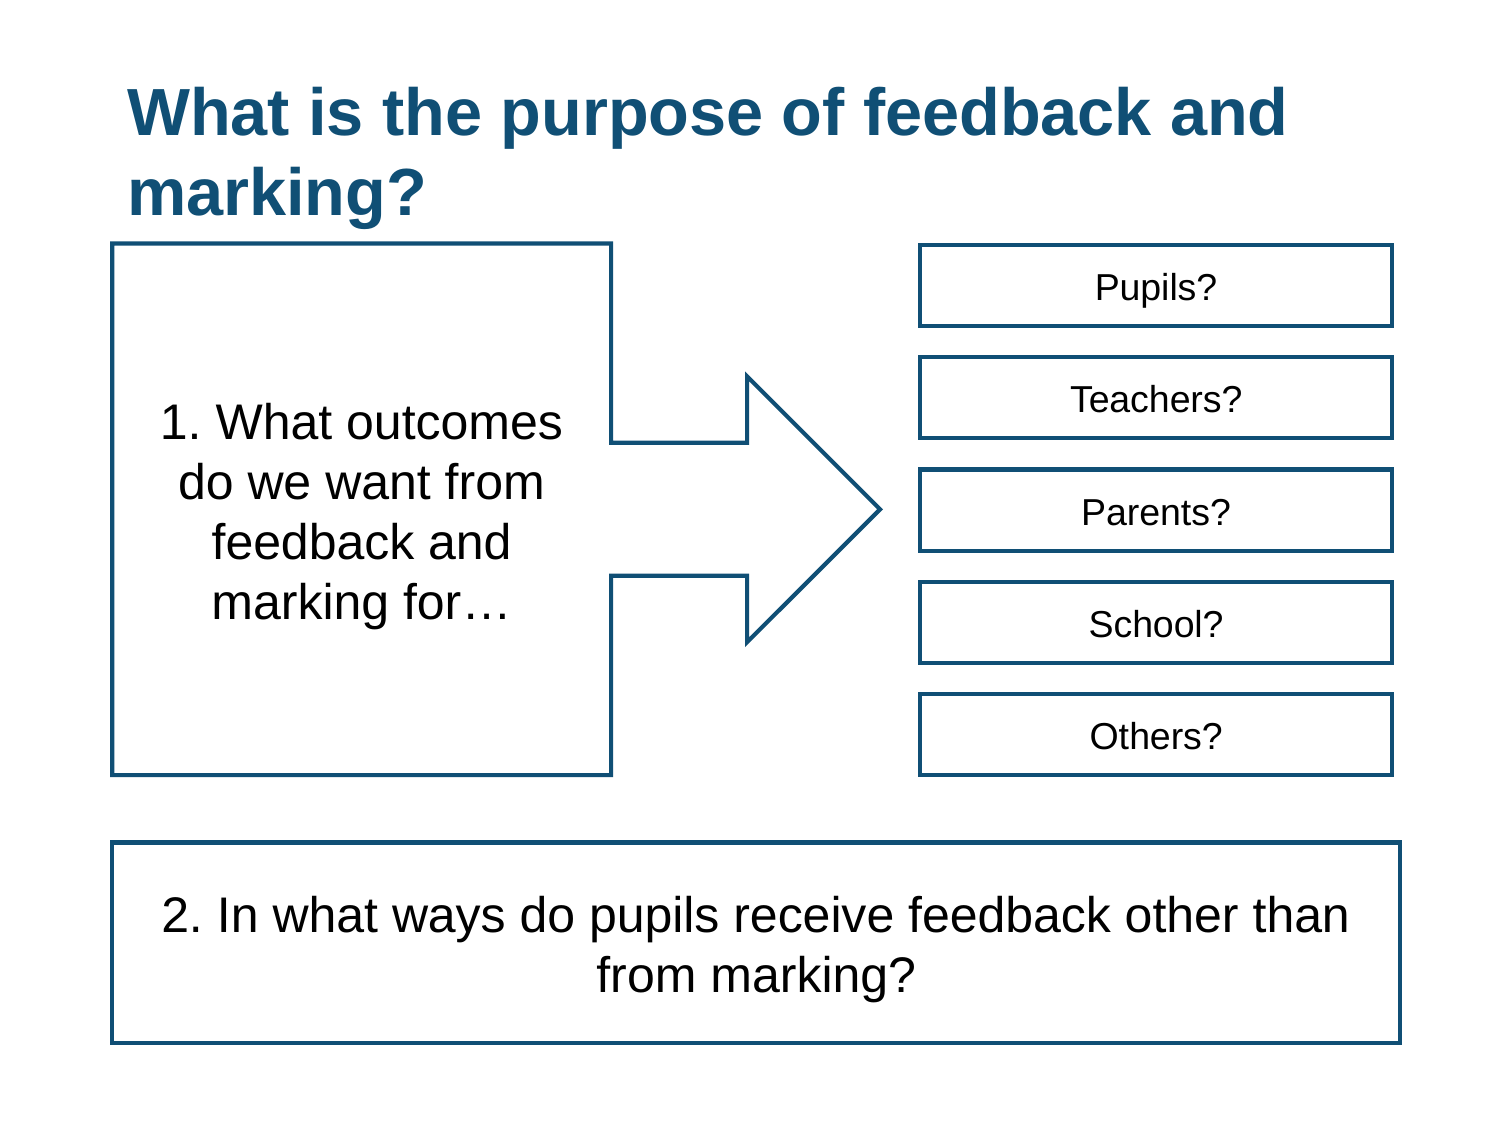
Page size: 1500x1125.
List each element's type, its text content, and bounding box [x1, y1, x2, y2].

text_box Pupils? [920, 245, 1392, 326]
text_box Parents? [920, 470, 1392, 551]
text_box School? [920, 582, 1392, 663]
text_box 1. What outcomes do we want from feedback and marking for… [112, 243, 881, 776]
text_box Others? [920, 694, 1392, 775]
title What is the purpose of feedback and marking? [112, 54, 1388, 244]
text_box Teachers? [920, 357, 1392, 438]
text_box 2. In what ways do pupils receive feedback other than from marking? [112, 843, 1400, 1043]
